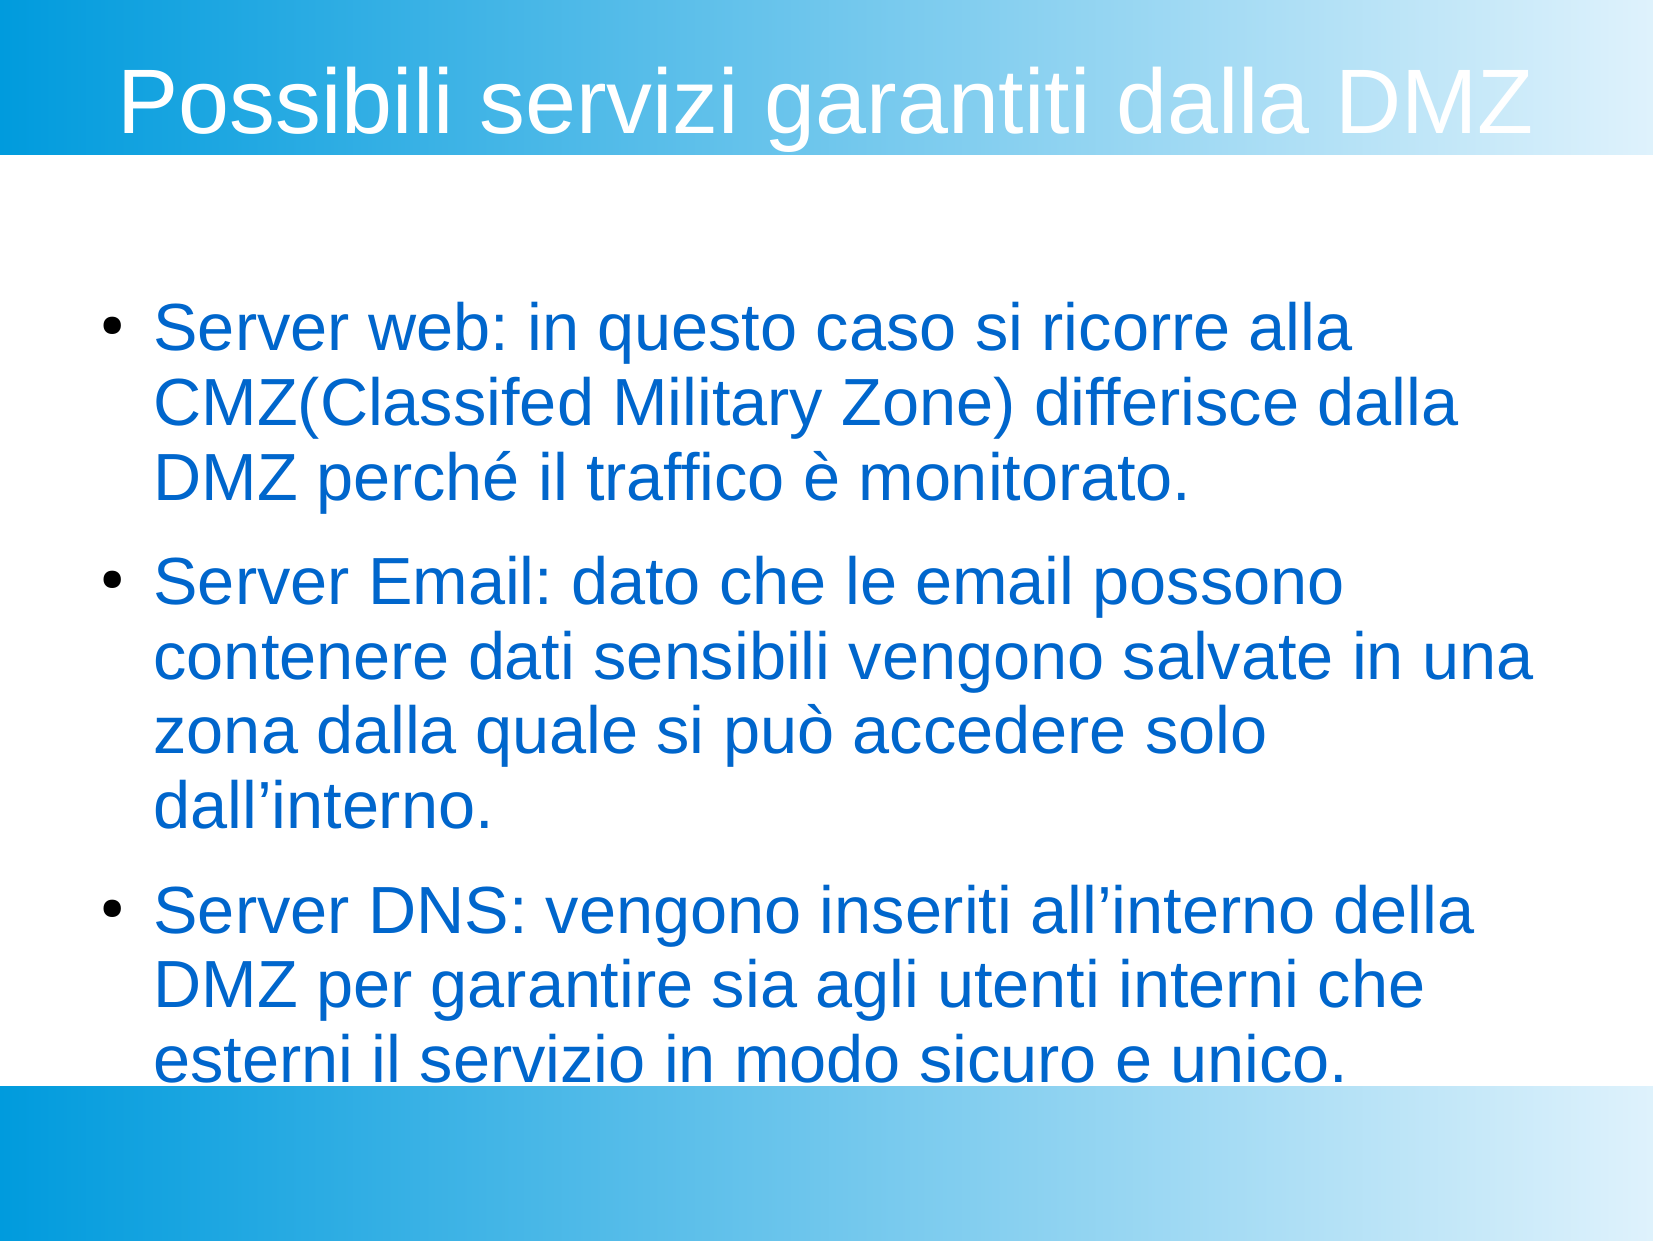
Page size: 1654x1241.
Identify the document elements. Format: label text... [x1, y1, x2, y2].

title Possibili servizi garantiti dalla DMZ [82, 49, 1571, 155]
list Server web: in questo caso si ricorre alla CMZ(Classifed Military Zone) differisce dalla DMZ perché il traffico è monitorato. Server Email: dato che le email possono contenere dati sensibili vengono salvate in una zona dalla quale si può accedere solo dall’interno. Server DNS: vengono inseriti all’interno della DMZ per garantire sia agli utenti interni che esterni il servizio in modo sicuro e unico. [82, 290, 1571, 1010]
